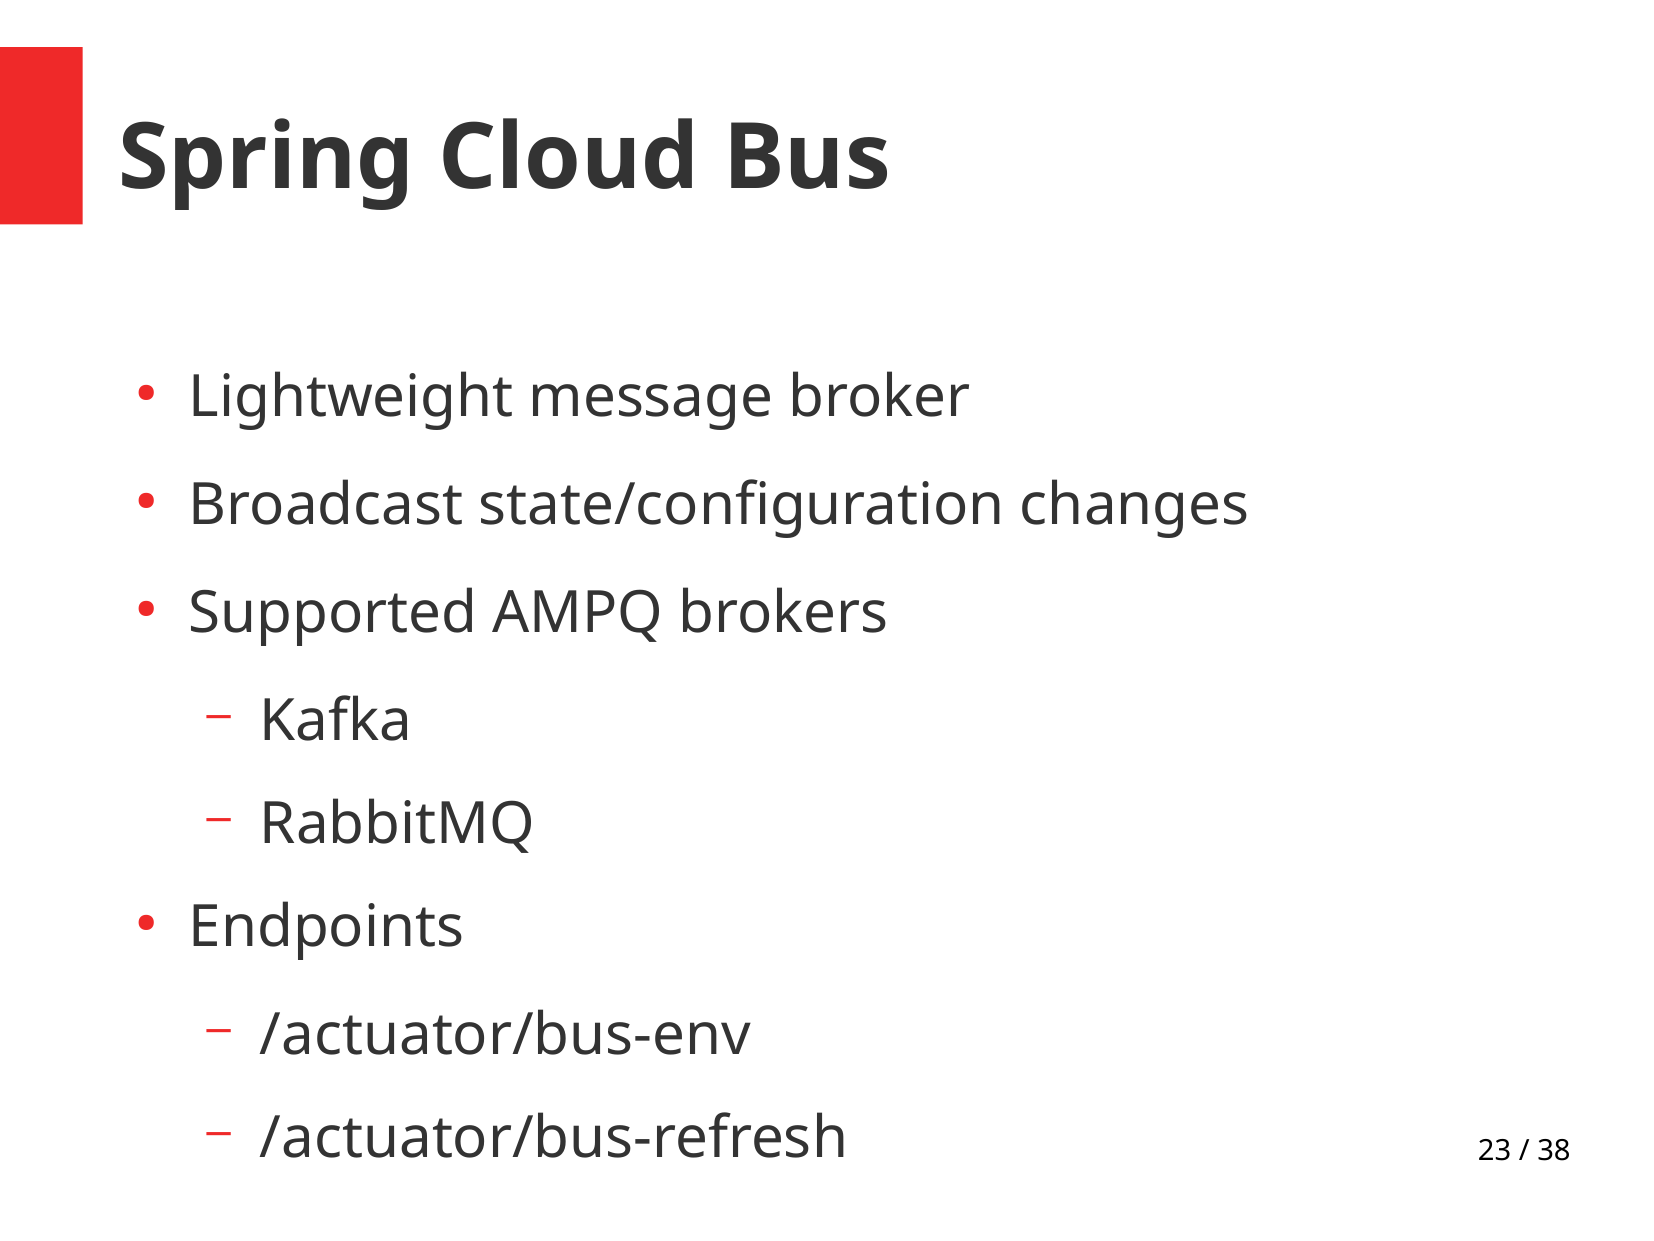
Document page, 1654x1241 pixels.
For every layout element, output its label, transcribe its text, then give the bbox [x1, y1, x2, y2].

title Spring Cloud Bus [118, 49, 1571, 257]
list Lightweight message broker Broadcast state/configuration changes Supported AMPQ brokers Kafka RabbitMQ Endpoints /actuator/bus-env /actuator/bus-refresh [118, 354, 1536, 1074]
